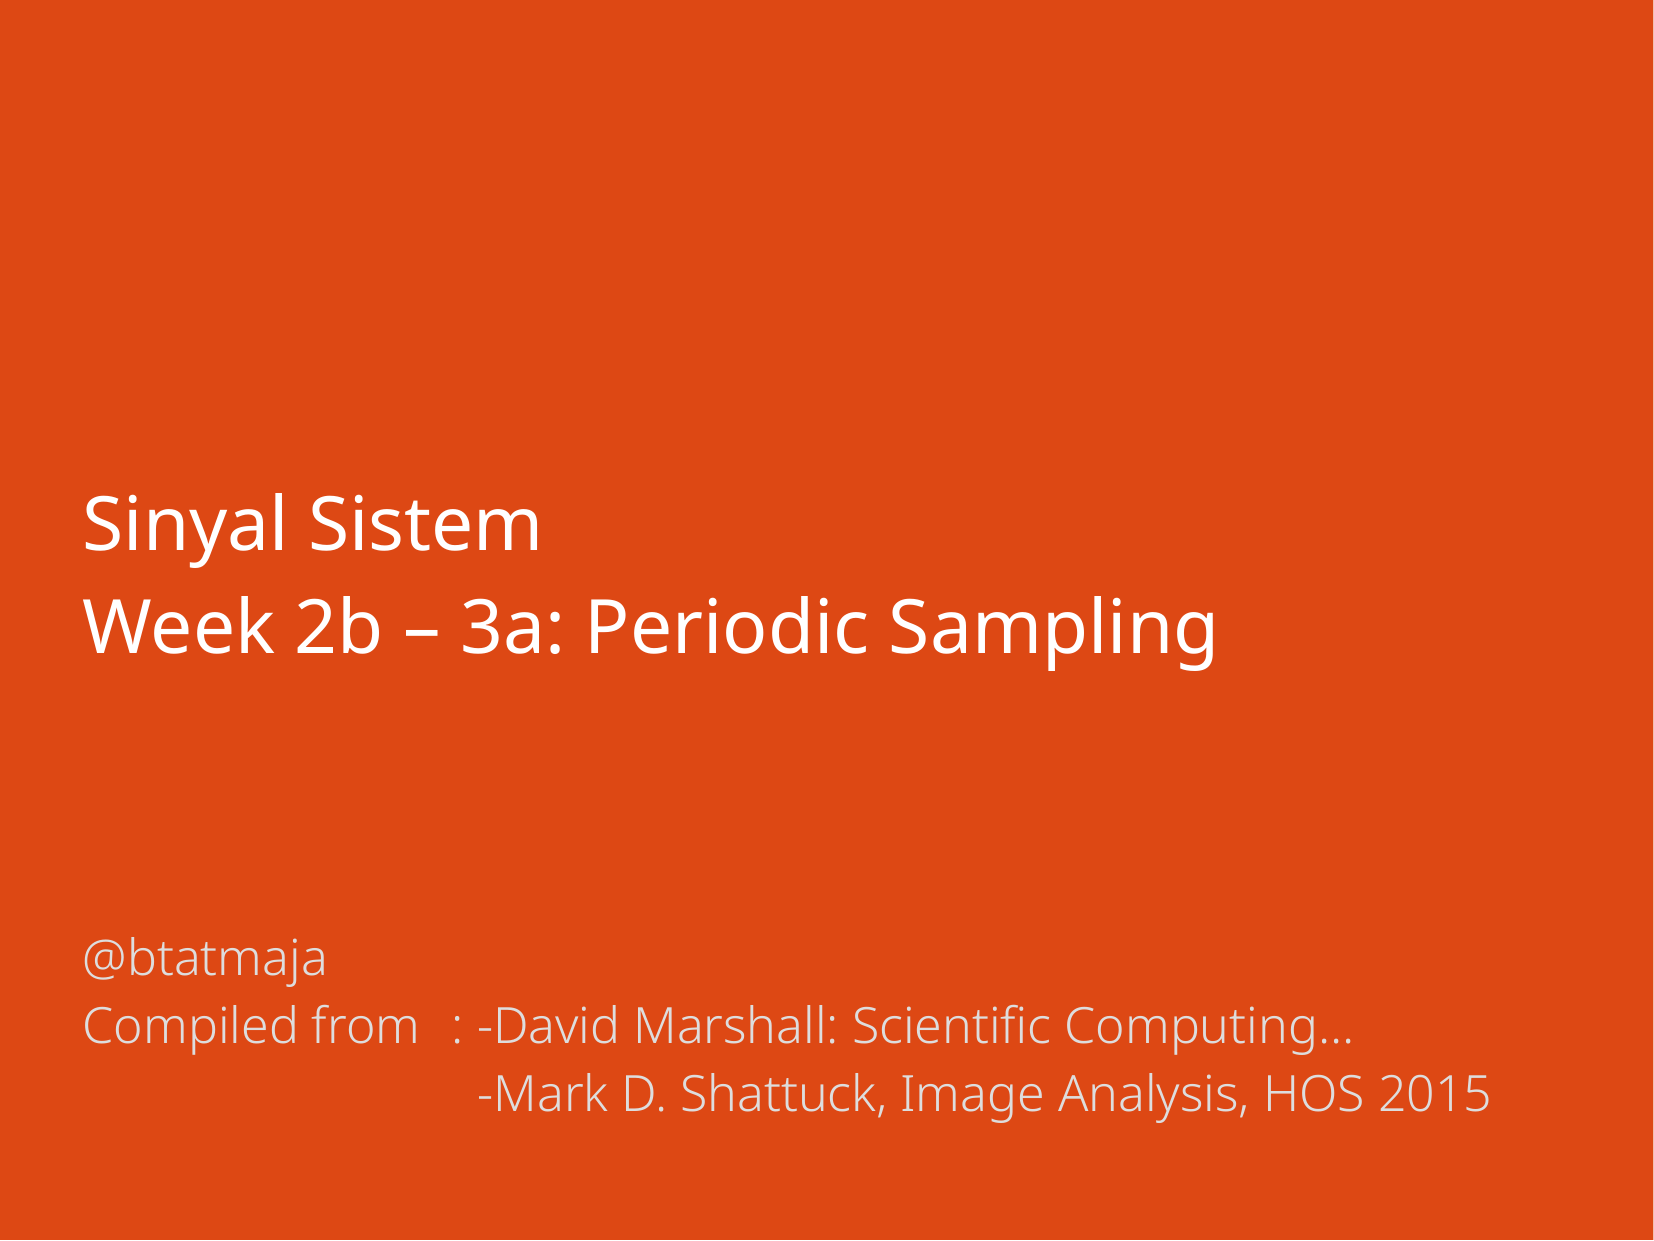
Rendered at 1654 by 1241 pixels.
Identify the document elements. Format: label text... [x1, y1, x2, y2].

title Sinyal Sistem Week 2b – 3a: Periodic Sampling [82, 488, 1571, 658]
subtitle @btatmaja Compiled from : -David Marshall: Scientific Computing... -Mark D. Shattuck, Image Analysis, HOS 2015 [82, 951, 1571, 1233]
